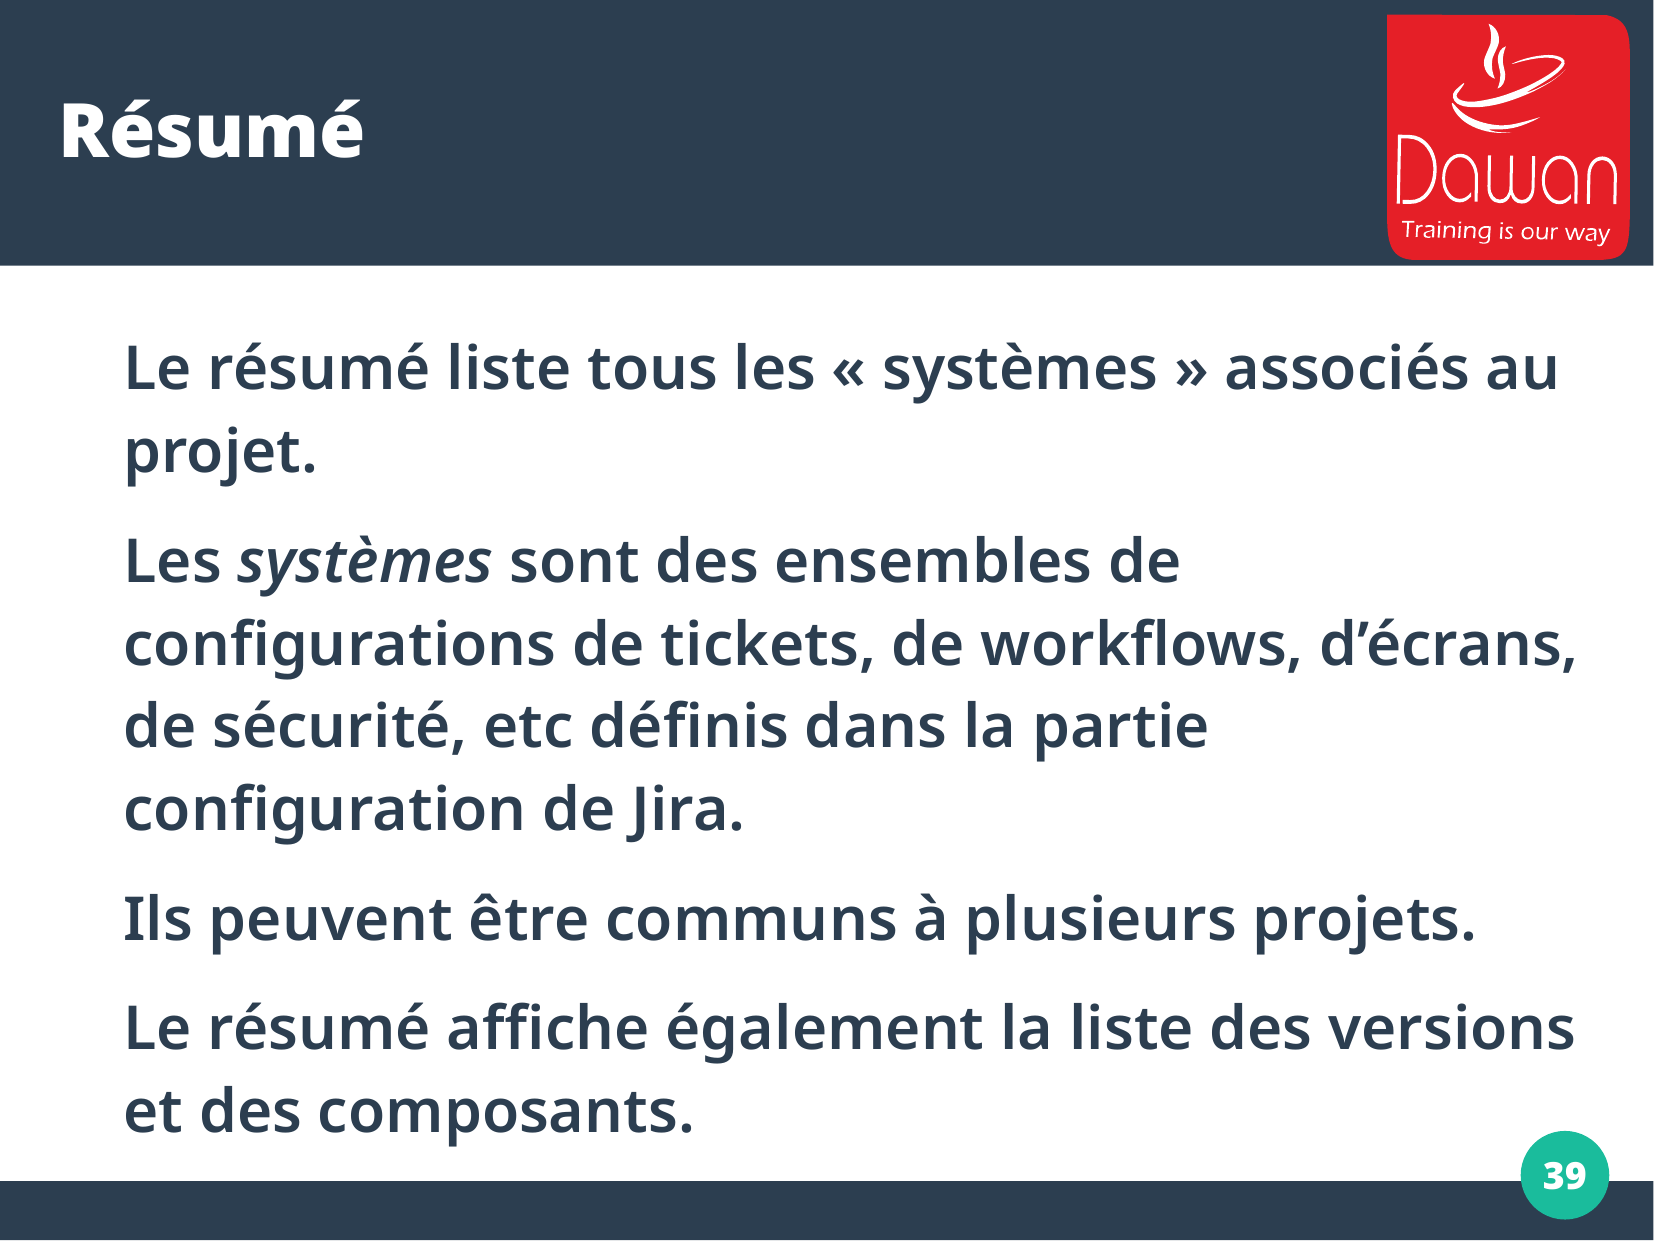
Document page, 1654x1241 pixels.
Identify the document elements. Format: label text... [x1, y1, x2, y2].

picture [1387, 14, 1630, 260]
title Résumé [59, 49, 1387, 207]
list Le résumé liste tous les « systèmes » associés au projet. Les systèmes sont des ensembles de configurations de tickets, de workflows, d’écrans, de sécurité, etc définis dans la partie configuration de Jira. Ils peuvent être communs à plusieurs projets. Le résumé affiche également la liste des versions et des composants. [59, 324, 1595, 1152]
